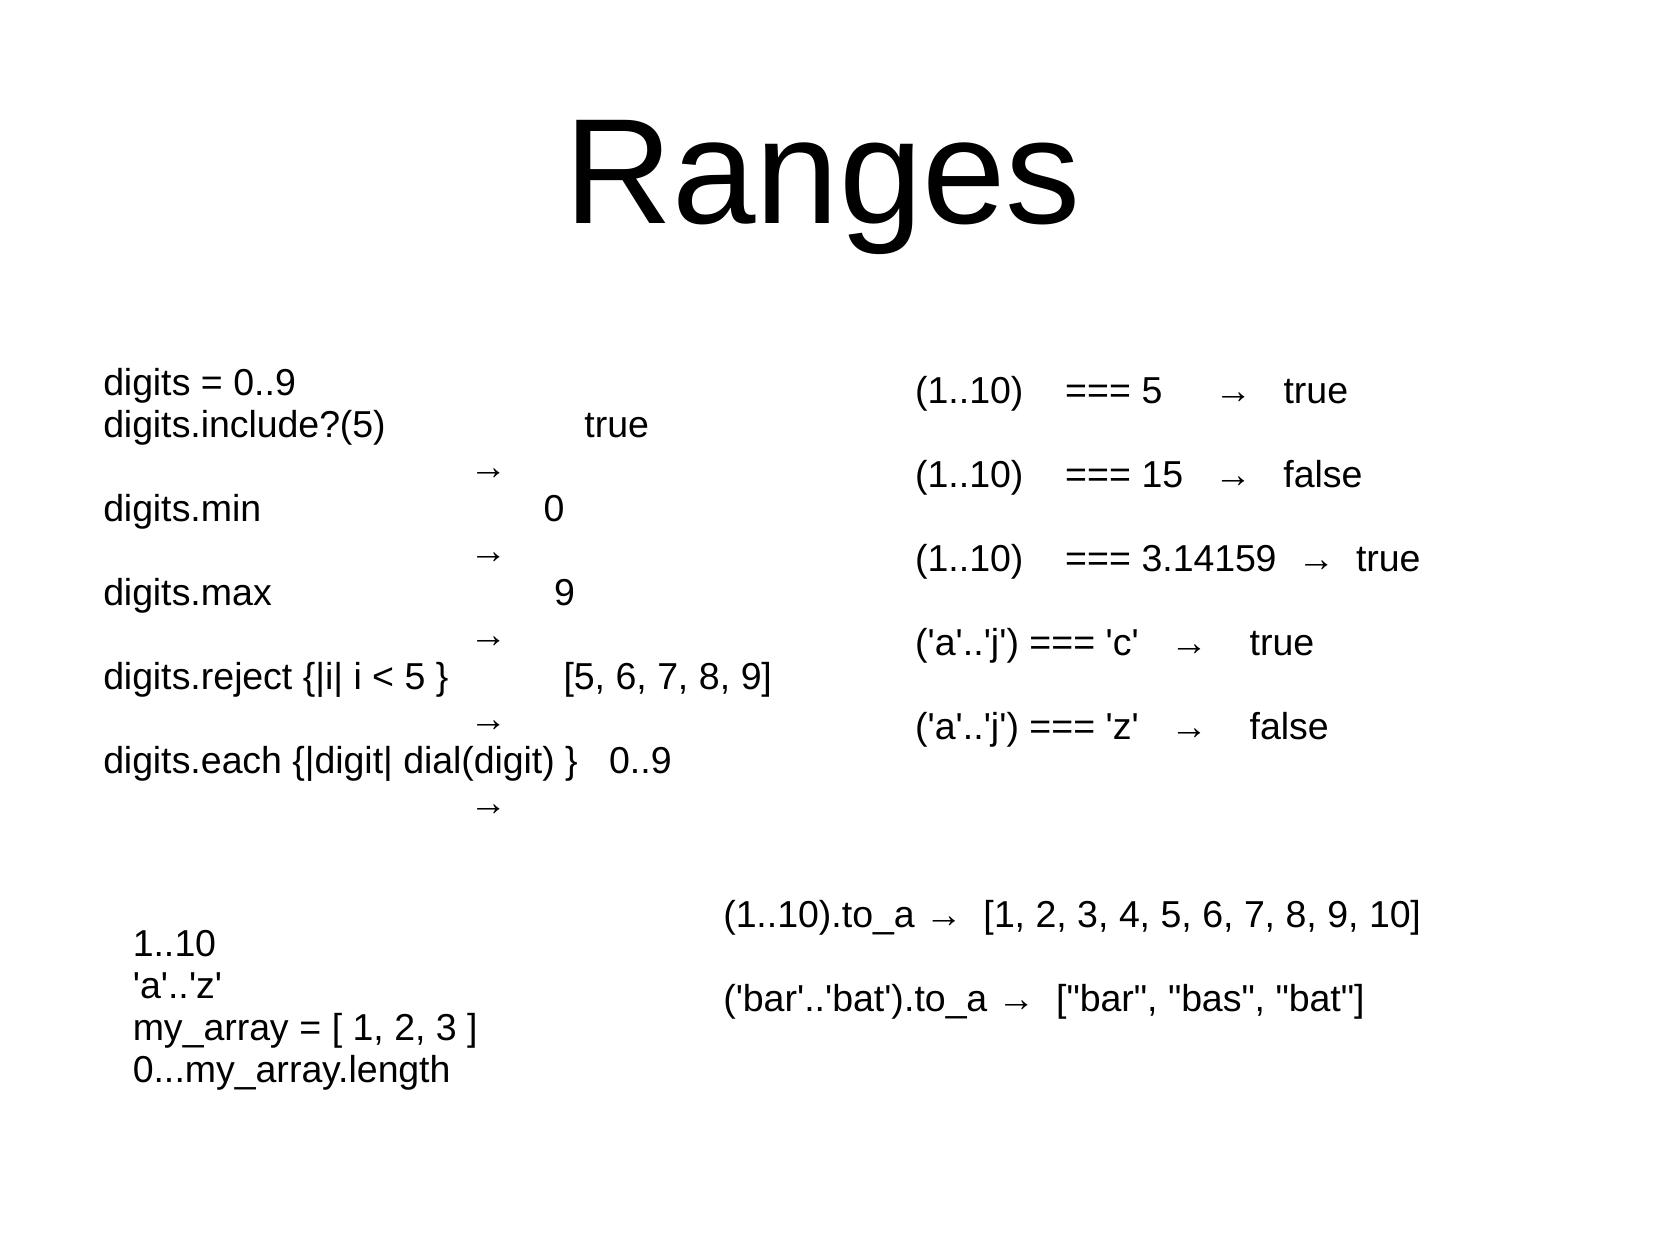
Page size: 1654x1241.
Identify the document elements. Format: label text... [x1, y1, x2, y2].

text_box (1..10) === 5 → true (1..10) === 15 → false (1..10) === 3.14159 → true ('a'..'j') === 'c' → true ('a'..'j') === 'z' → false [900, 362, 1565, 798]
text_box Ranges [549, 80, 1097, 263]
text_box (1..10).to_a → [1, 2, 3, 4, 5, 6, 7, 8, 9, 10] ('bar'..'bat').to_a → ["bar", "bas", "bat"] [708, 885, 1474, 1069]
text_box 1..10 'a'..'z' my_array = [ 1, 2, 3 ] 0...my_array.length [118, 915, 493, 1099]
text_box digits = 0..9 digits.include?(5) true → digits.min 0 → digits.max 9 → digits.reject {|i| i < 5 } [5, 6, 7, 8, 9] → digits.each {|digit| dial(digit) } 0..9 → [88, 354, 788, 832]
